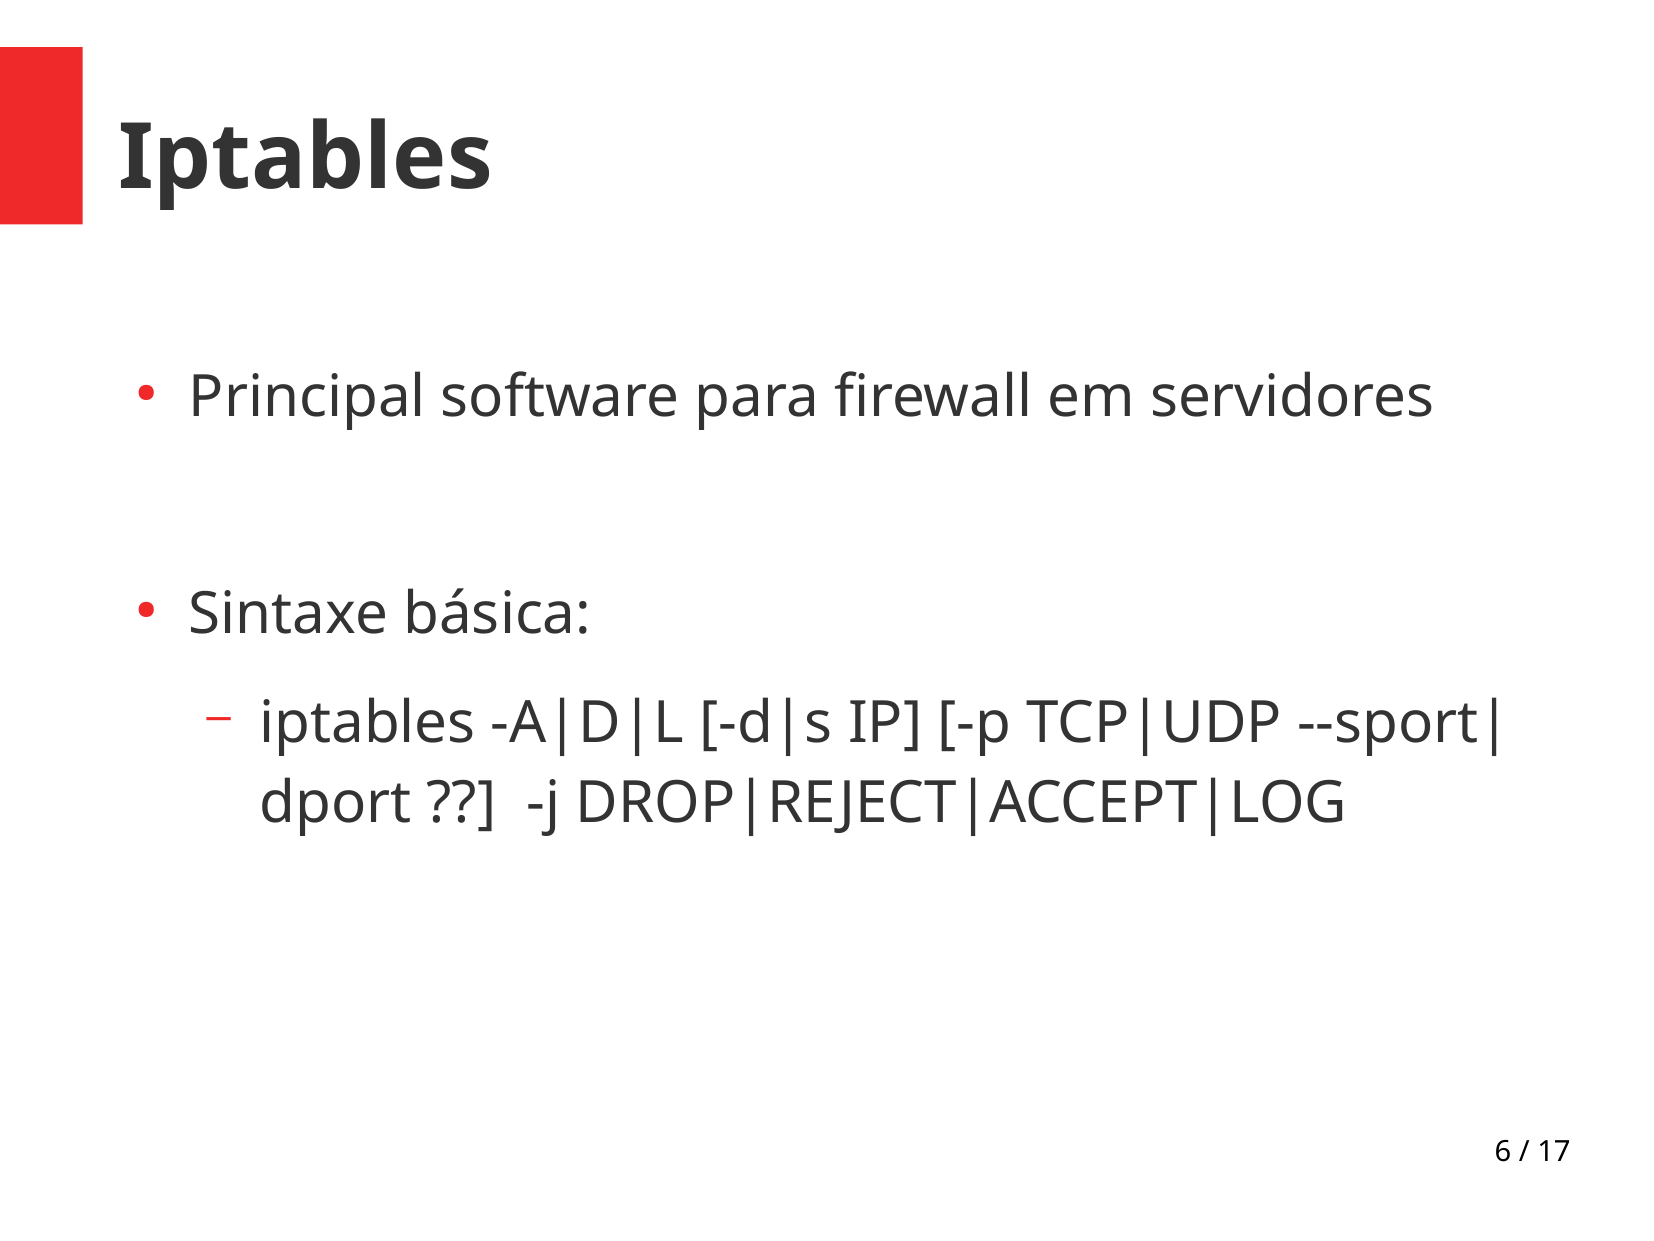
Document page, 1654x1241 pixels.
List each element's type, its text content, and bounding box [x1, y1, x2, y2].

title Iptables [118, 49, 1571, 257]
list Principal software para firewall em servidores Sintaxe básica: iptables -A|D|L [-d|s IP] [-p TCP|UDP --sport|dport ??] -j DROP|REJECT|ACCEPT|LOG [118, 354, 1536, 1074]
